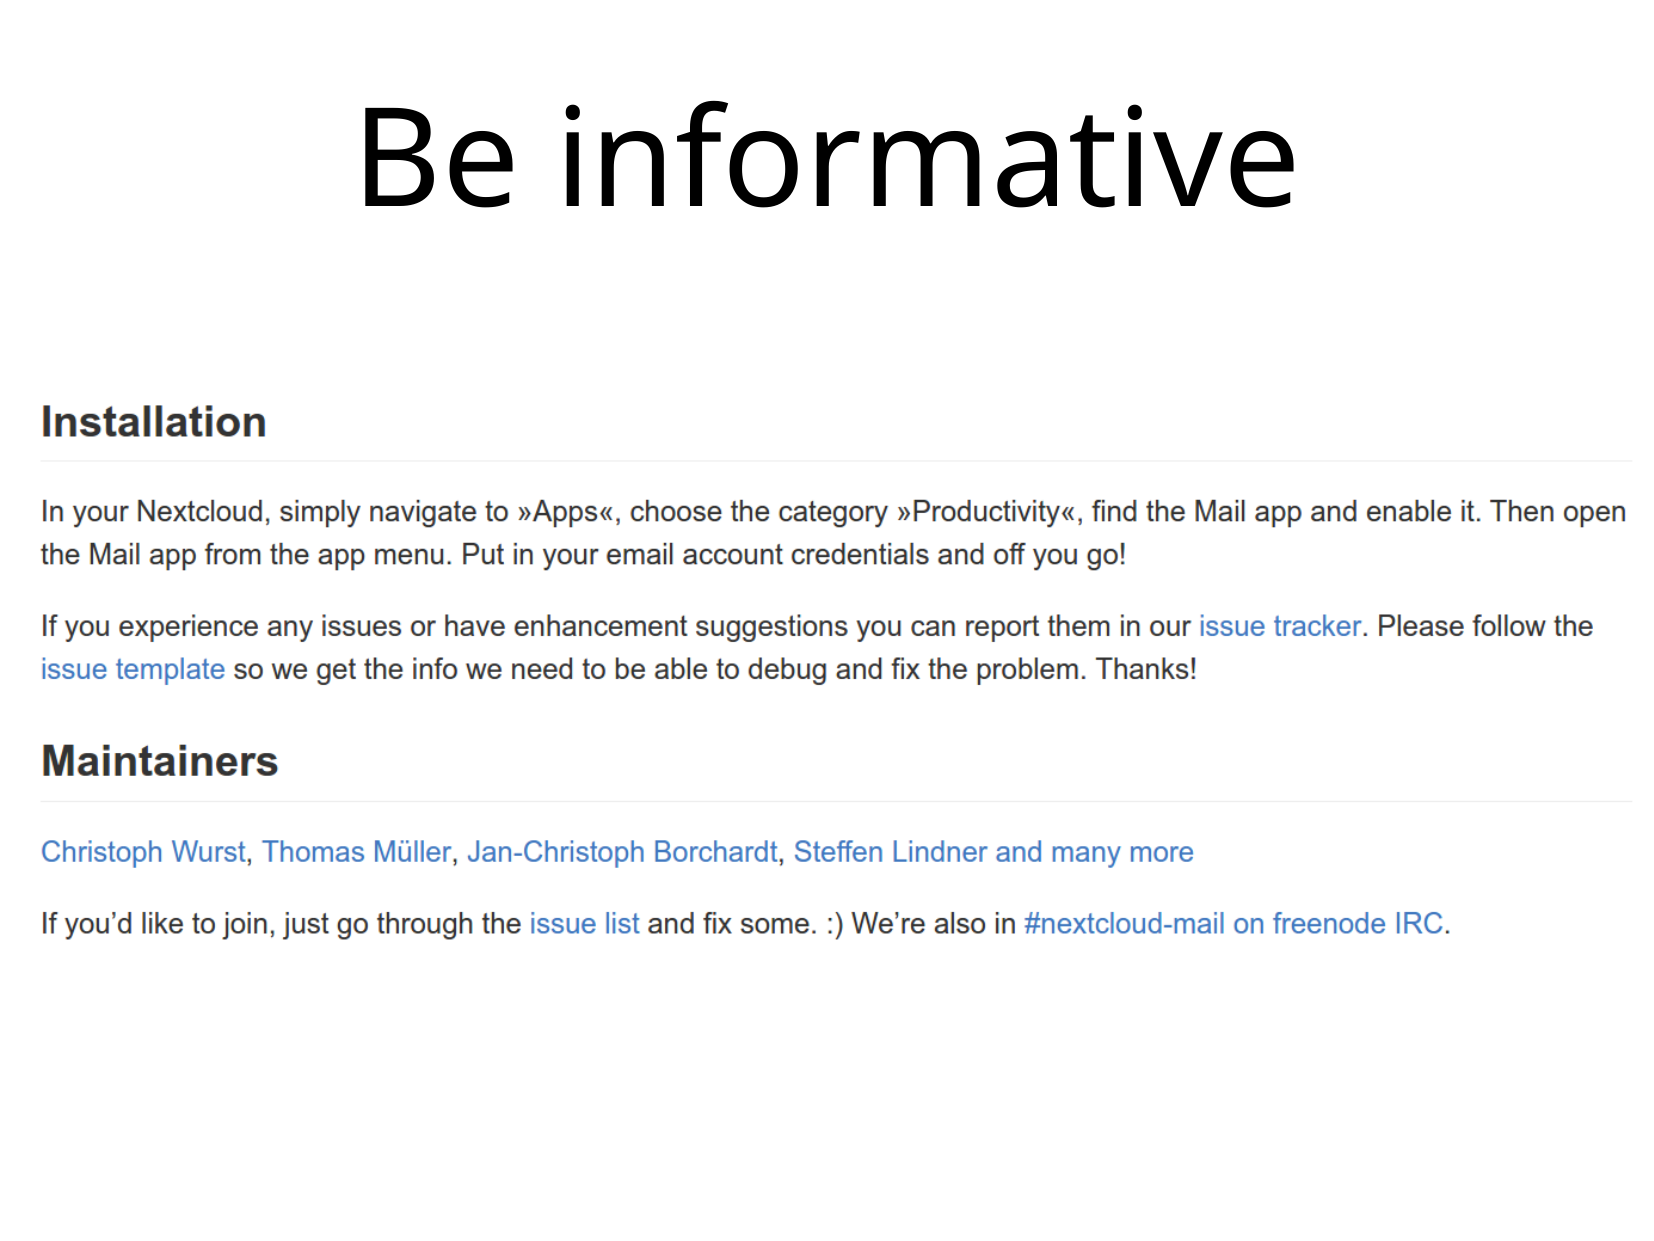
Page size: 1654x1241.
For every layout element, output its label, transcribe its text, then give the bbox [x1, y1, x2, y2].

picture [18, 384, 1654, 973]
title Be informative [82, 49, 1571, 257]
